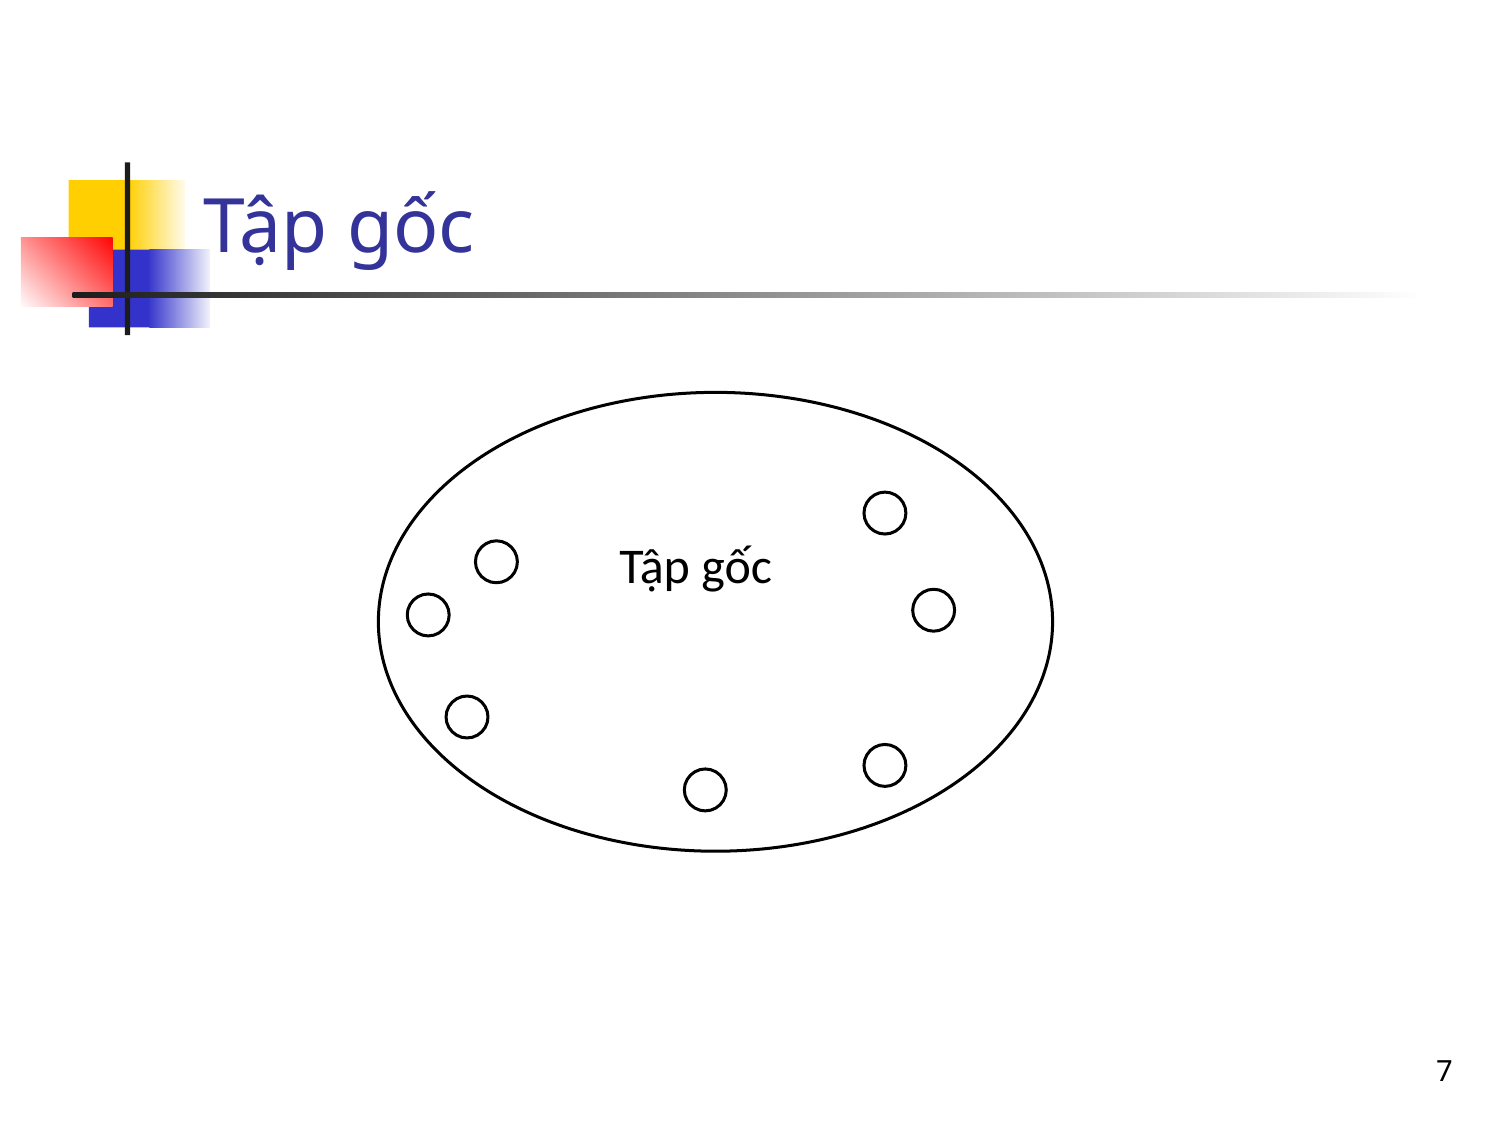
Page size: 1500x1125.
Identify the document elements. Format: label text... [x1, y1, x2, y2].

title Tập gốc [188, 35, 1468, 275]
slide_number <number> [1155, 1024, 1468, 1100]
text_box Tập gốc [604, 526, 801, 601]
text_box [378, 392, 1053, 852]
